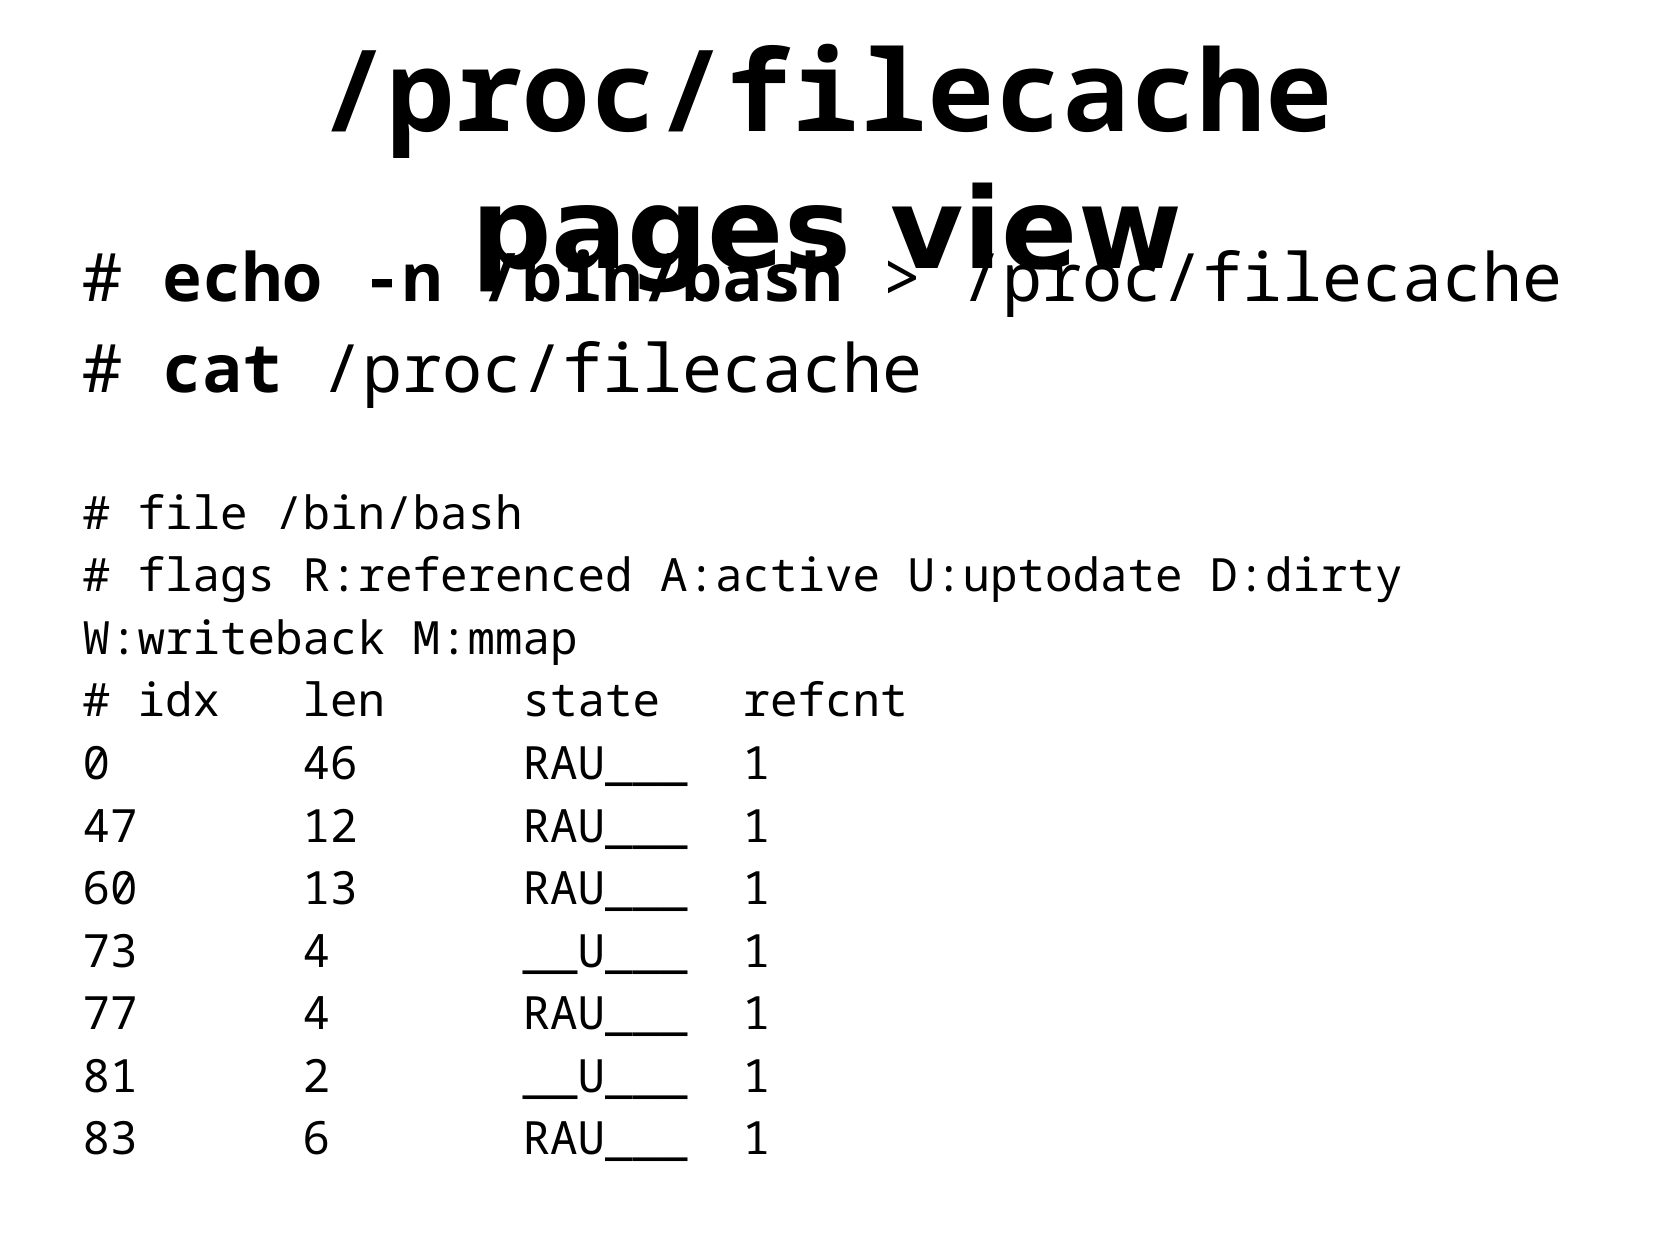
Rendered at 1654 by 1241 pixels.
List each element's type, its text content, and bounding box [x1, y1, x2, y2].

subtitle # echo -n /bin/bash > /proc/filecache # cat /proc/filecache # file /bin/bash # flags R:referenced A:active U:uptodate D:dirty W:writeback M:mmap # idx len state refcnt 0 46 RAU___ 1 47 12 RAU___ 1 60 13 RAU___ 1 73 4 __U___ 1 77 4 RAU___ 1 81 2 __U___ 1 83 6 RAU___ 1 [82, 290, 1571, 1109]
title /proc/filecache pages view [82, 20, 1571, 286]
